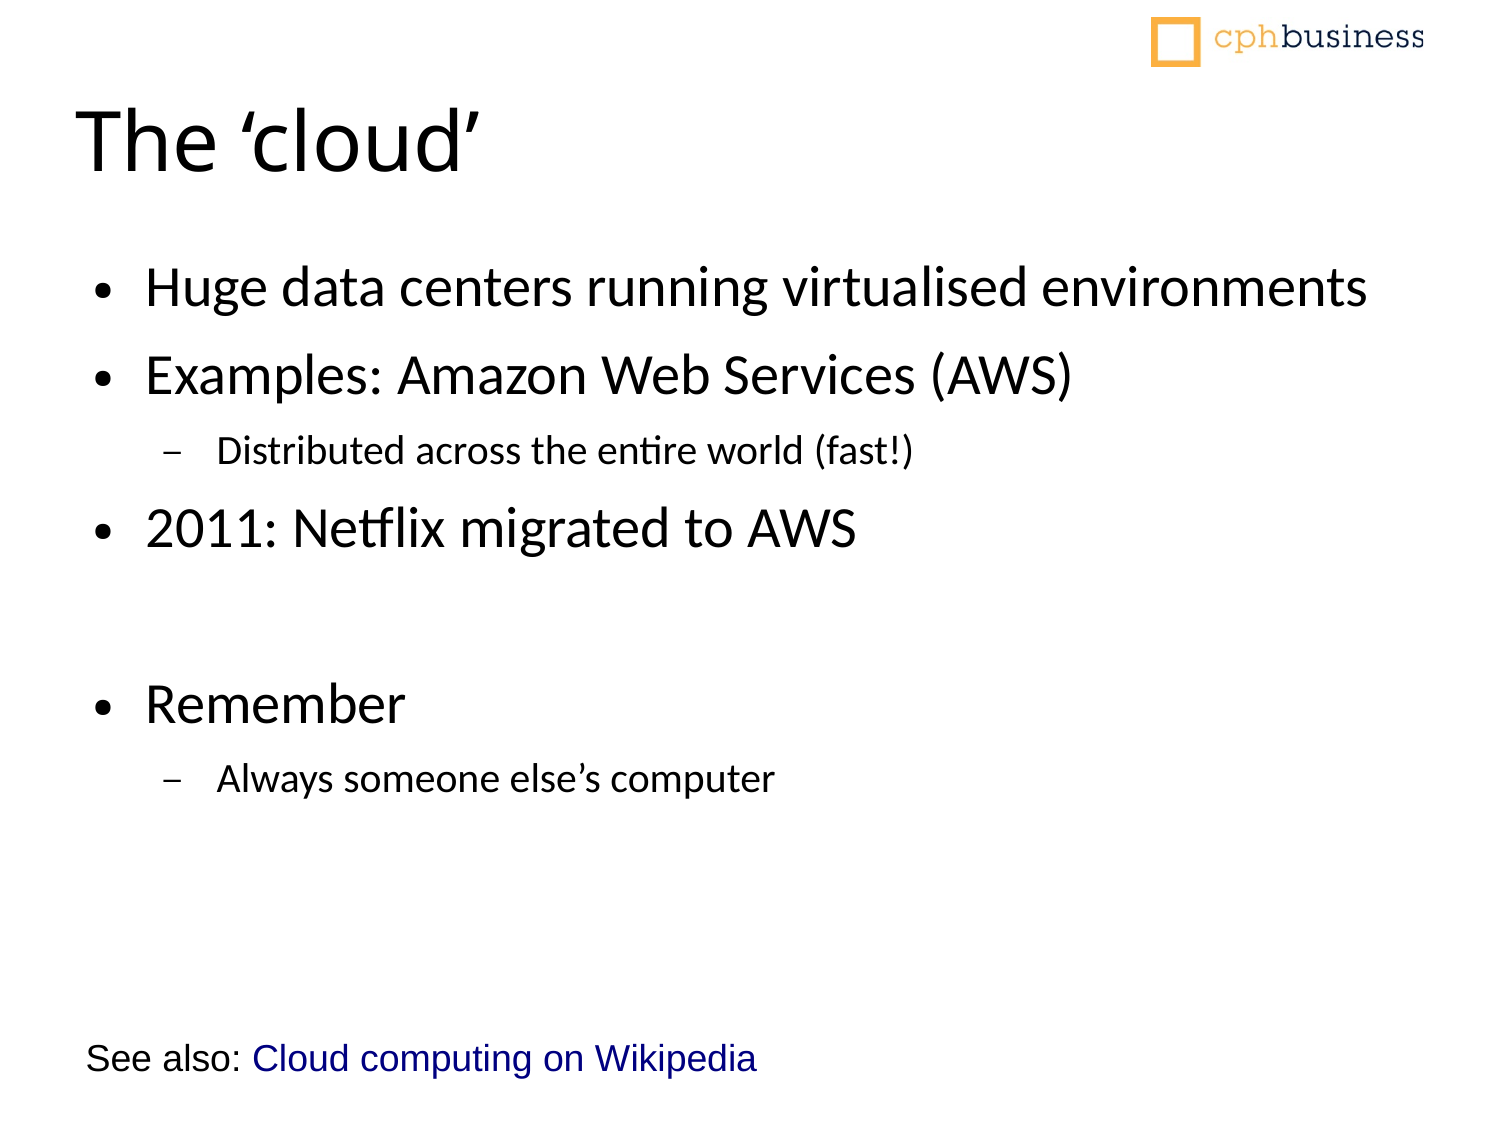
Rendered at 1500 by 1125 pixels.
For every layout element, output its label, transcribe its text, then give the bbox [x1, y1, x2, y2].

picture [1151, 17, 1424, 44]
title The ‘cloud’ [75, 44, 1425, 233]
list Huge data centers running virtualised environments Examples: Amazon Web Services (AWS) Distributed across the entire world (fast!) 2011: Netflix migrated to AWS Remember Always someone else’s computer [75, 263, 1425, 969]
text_box See also: Cloud computing on Wikipedia [70, 1029, 1418, 1087]
